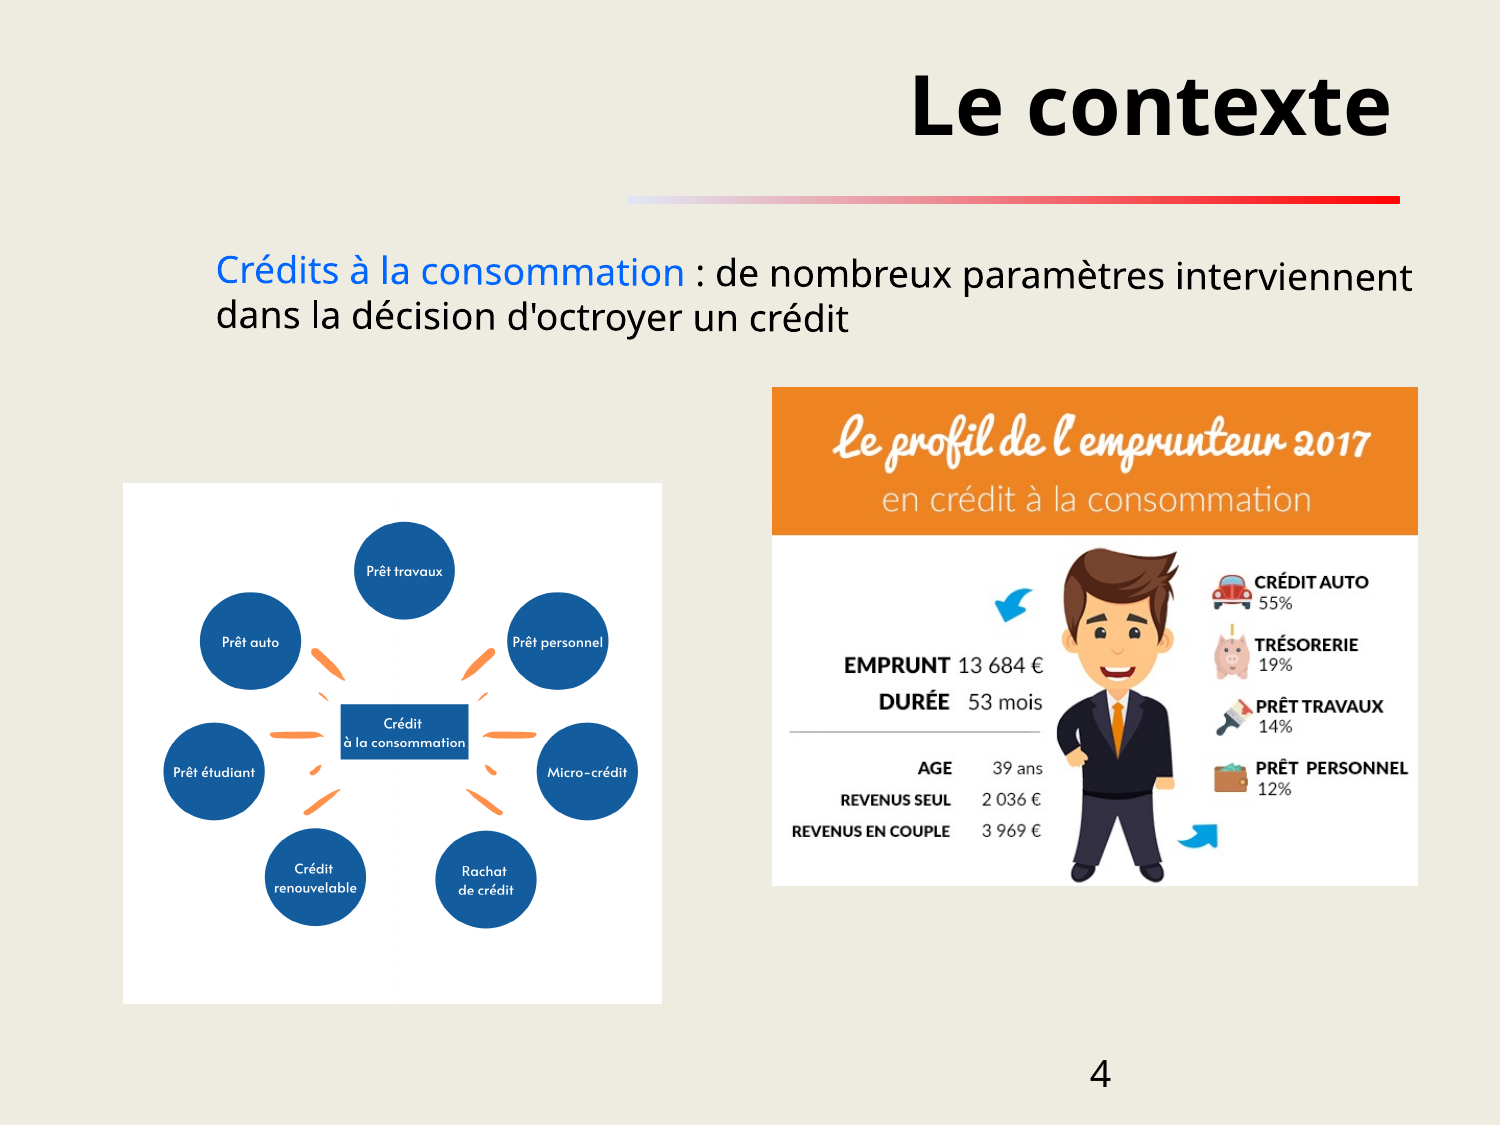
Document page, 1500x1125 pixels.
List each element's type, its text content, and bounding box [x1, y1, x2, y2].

title Le contexte [179, 45, 1408, 220]
text_box [627, 196, 1400, 204]
picture [123, 483, 662, 1004]
text_box Crédits à la consommation : de nombreux paramètres interviennent dans la décision d'octroyer un crédit [200, 237, 1430, 396]
slide_number <numéro> [1074, 1042, 1425, 1103]
picture [772, 387, 1418, 886]
